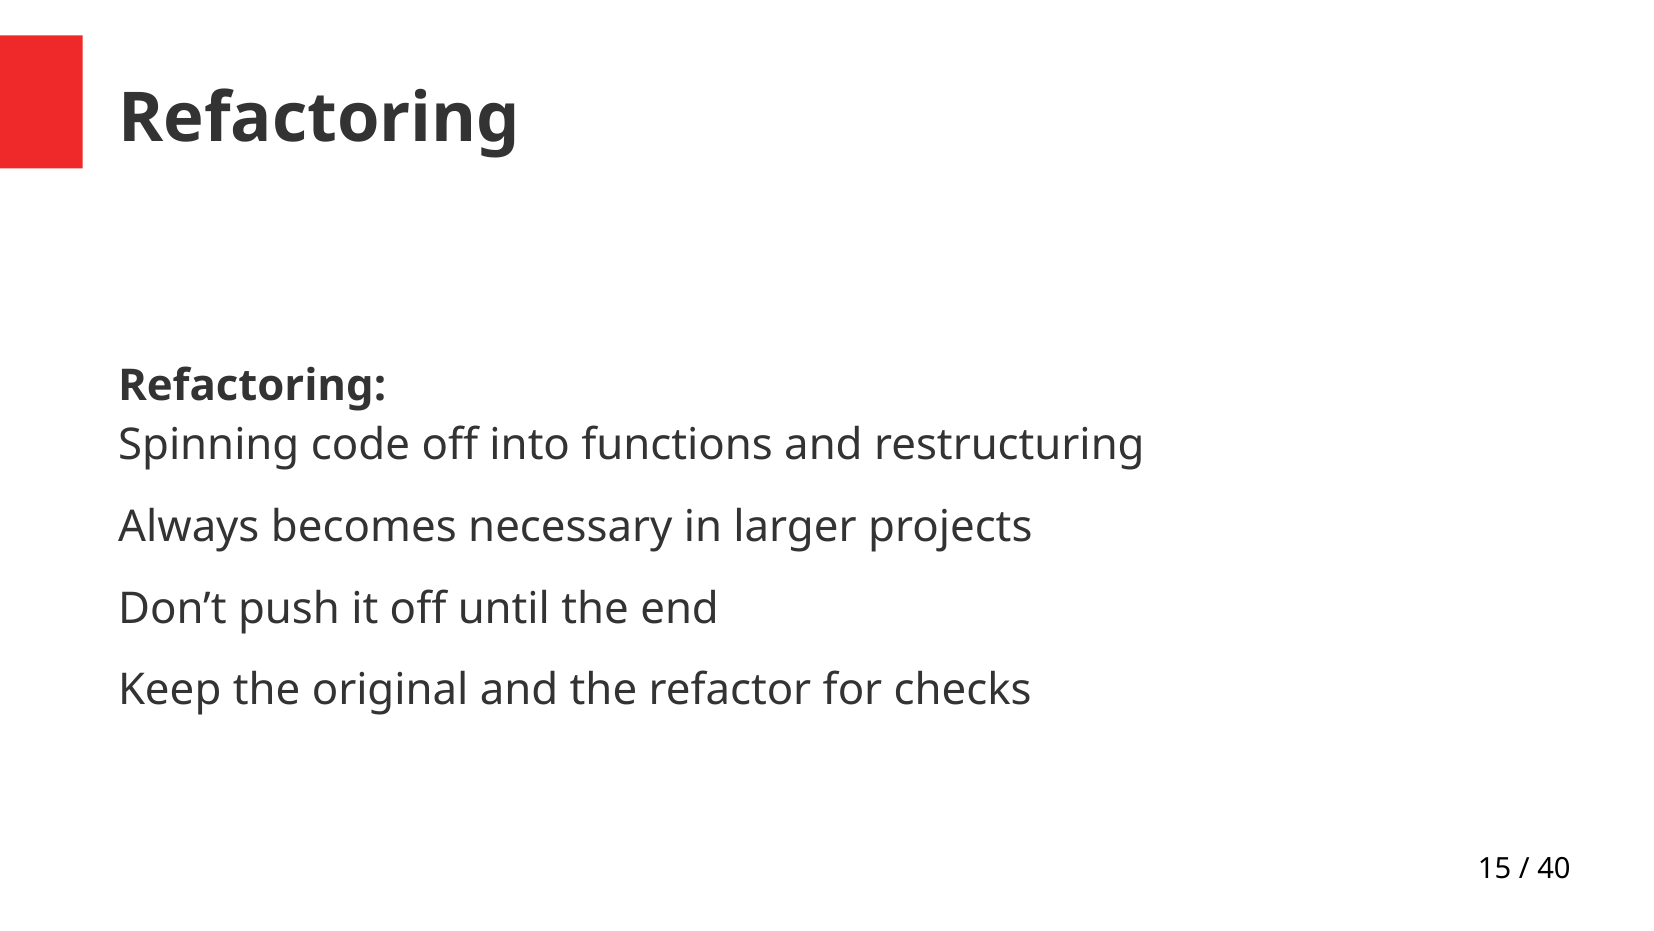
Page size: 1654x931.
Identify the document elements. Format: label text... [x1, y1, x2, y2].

title Refactoring [118, 37, 1571, 193]
list Refactoring: Spinning code off into functions and restructuring Always becomes necessary in larger projects Don’t push it off until the end Keep the original and the refactor for checks [118, 265, 1536, 806]
